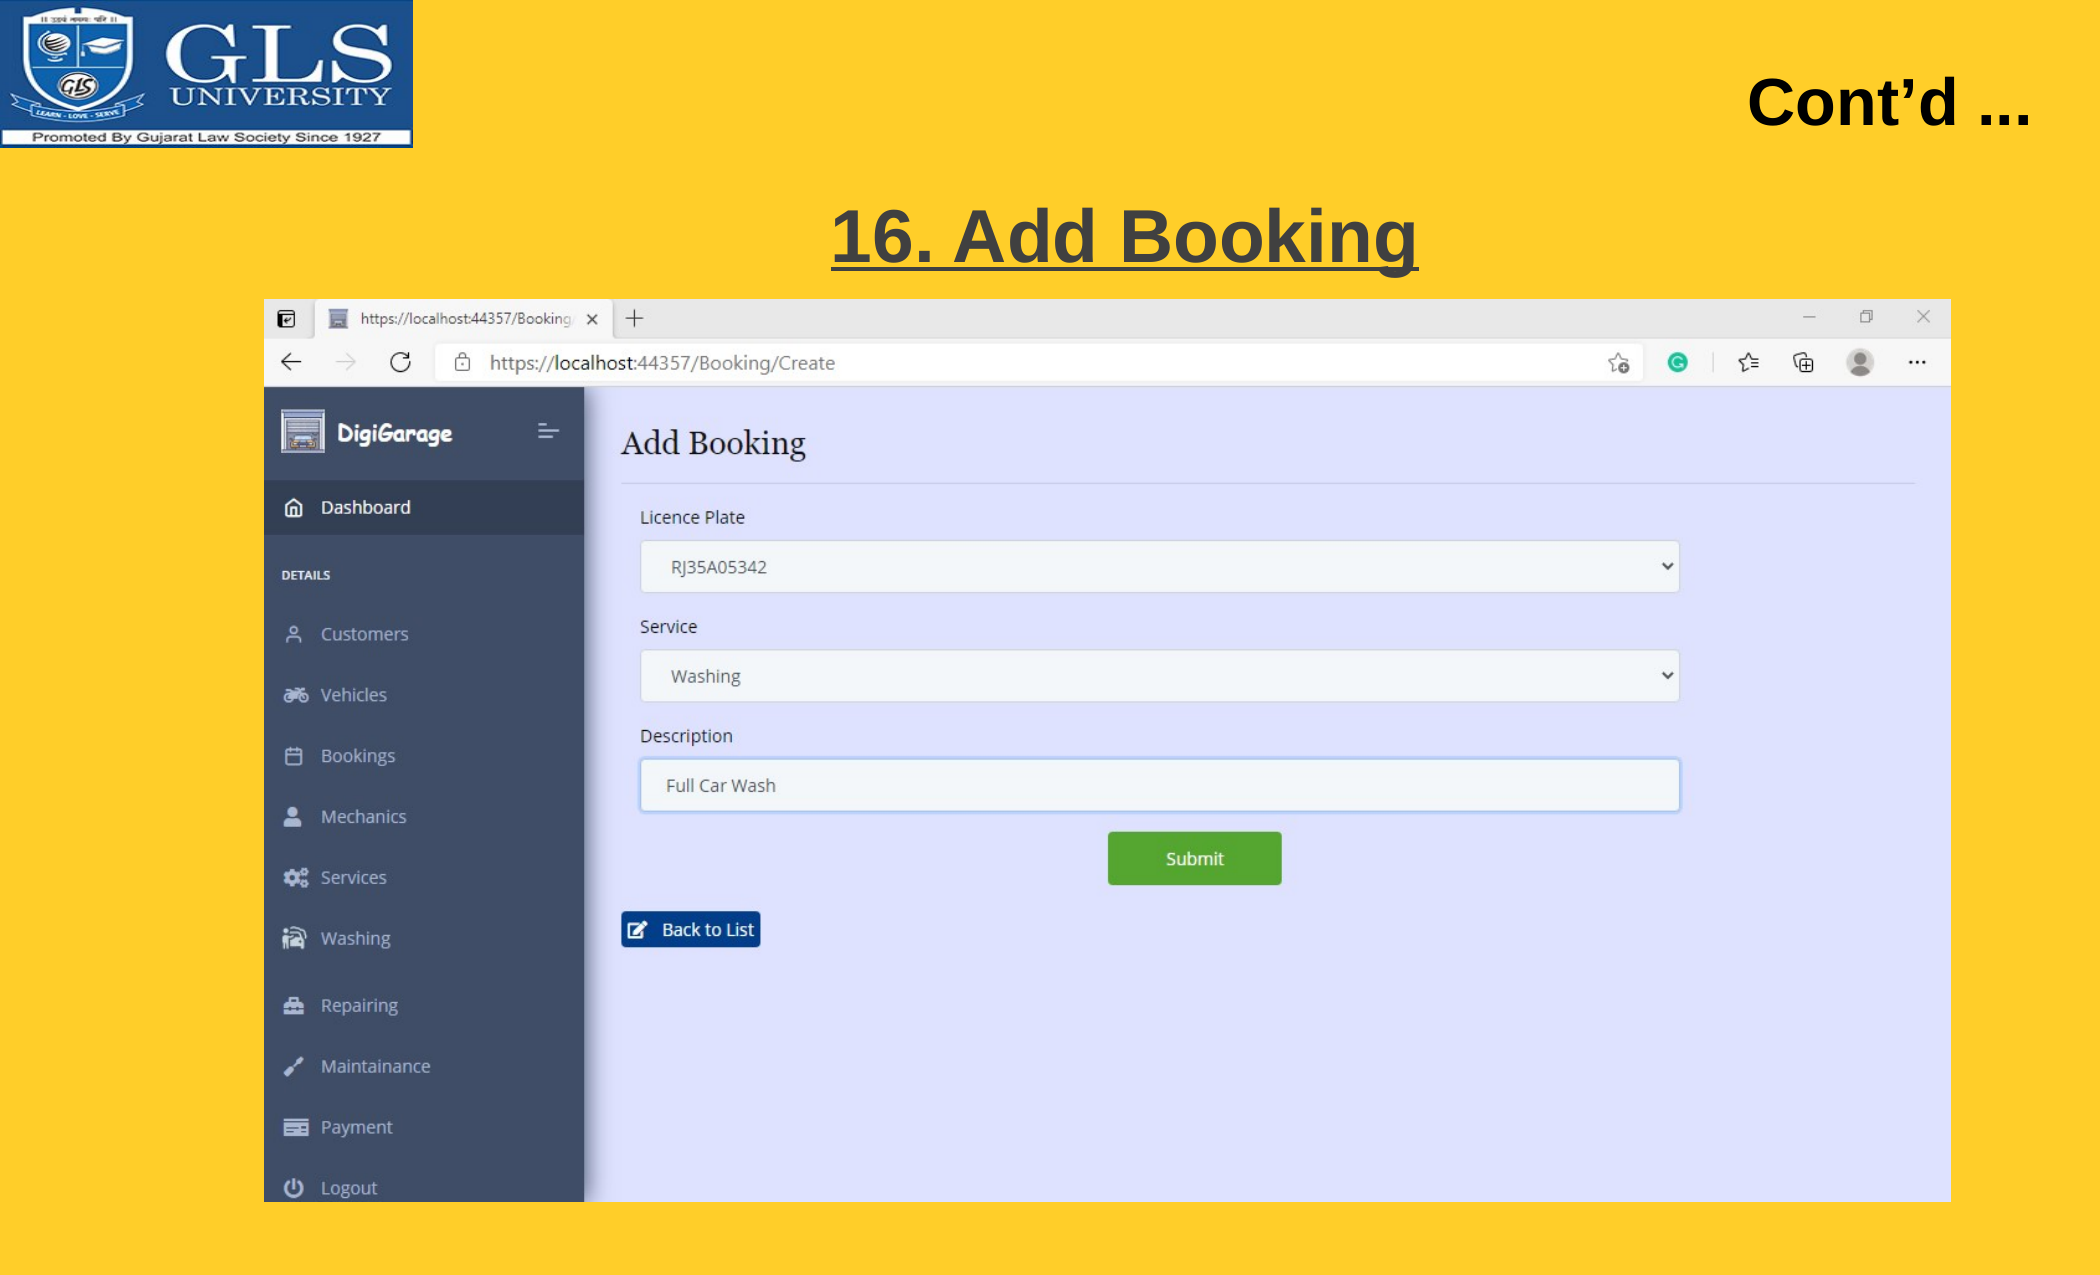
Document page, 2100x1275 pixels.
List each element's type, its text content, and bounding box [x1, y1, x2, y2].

text_box Cont’d ... [1732, 57, 2063, 147]
picture [0, 0, 413, 148]
picture [264, 299, 1951, 1202]
text_box 16. Add Booking [787, 187, 1463, 299]
